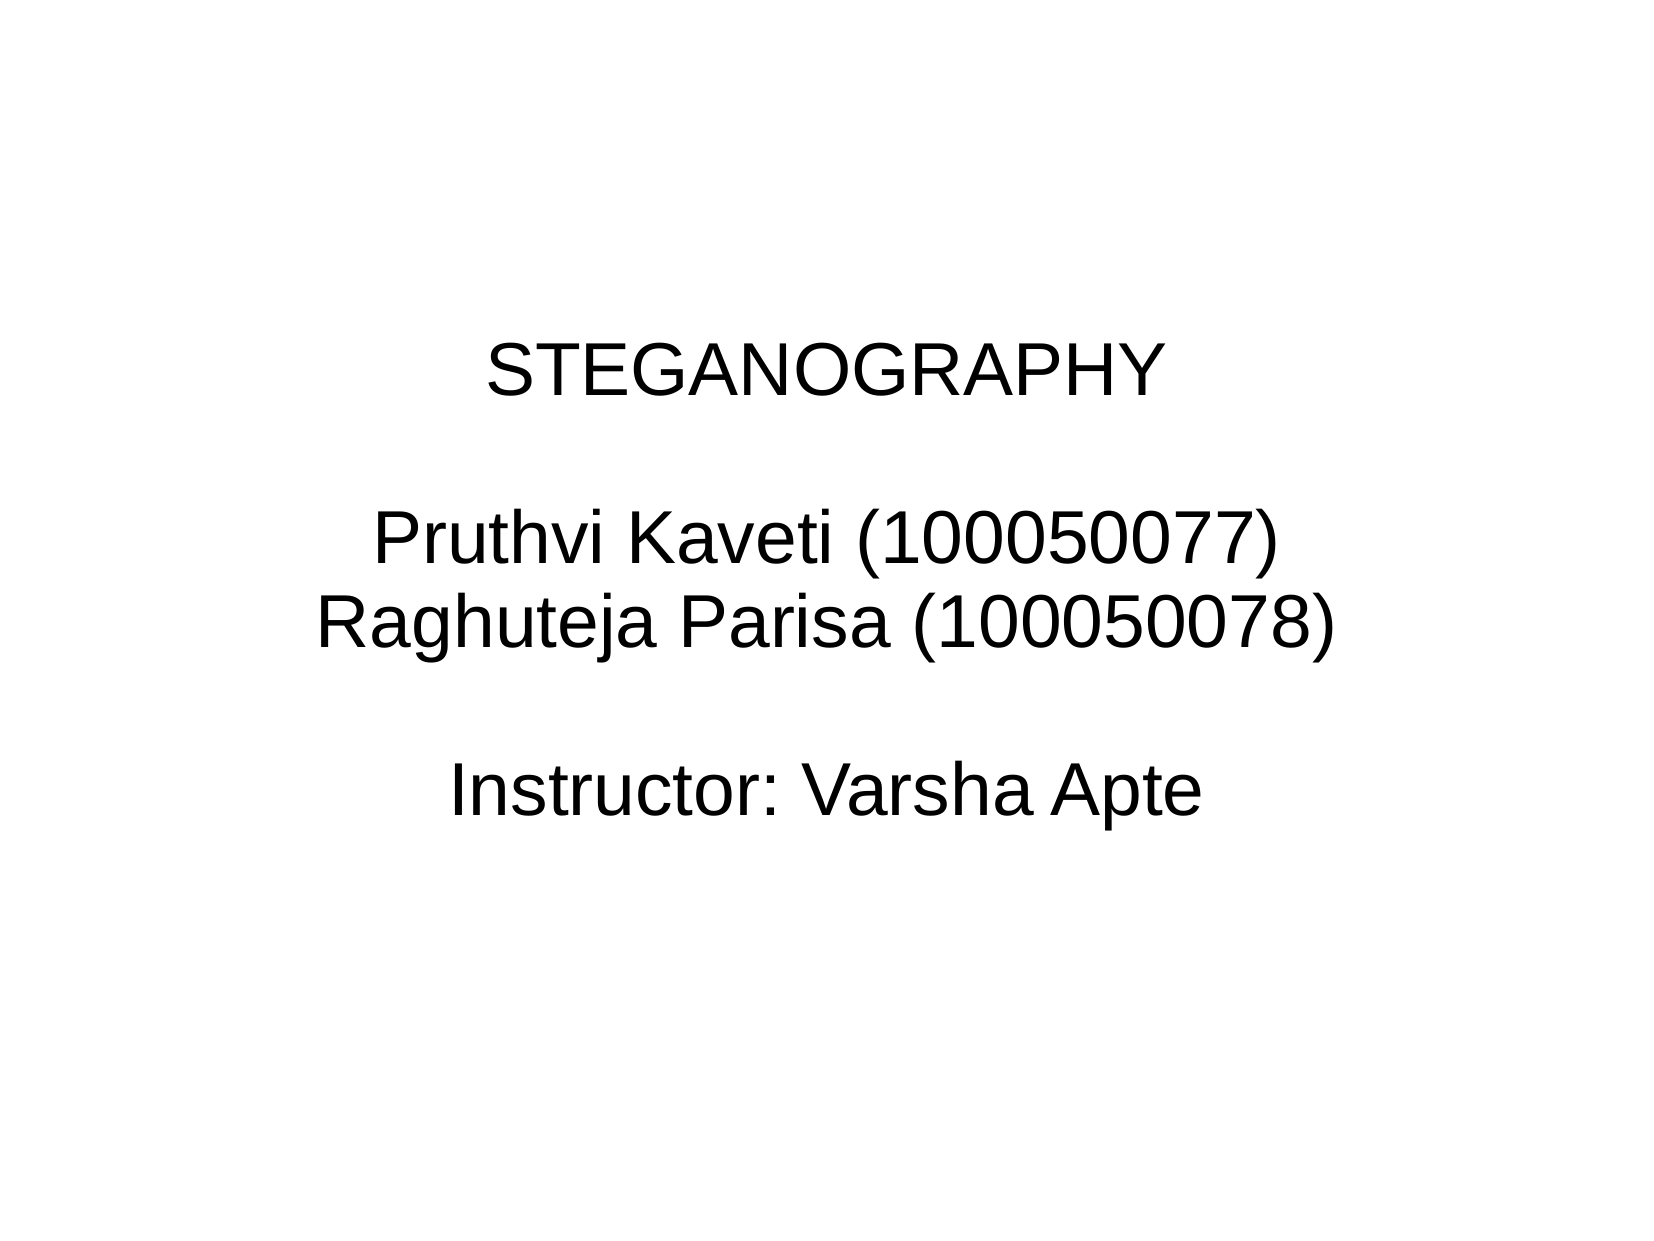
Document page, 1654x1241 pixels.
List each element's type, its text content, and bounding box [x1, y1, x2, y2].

subtitle STEGANOGRAPHY Pruthvi Kaveti (100050077) Raghuteja Parisa (100050078) Instructor: Varsha Apte [82, 49, 1571, 1109]
